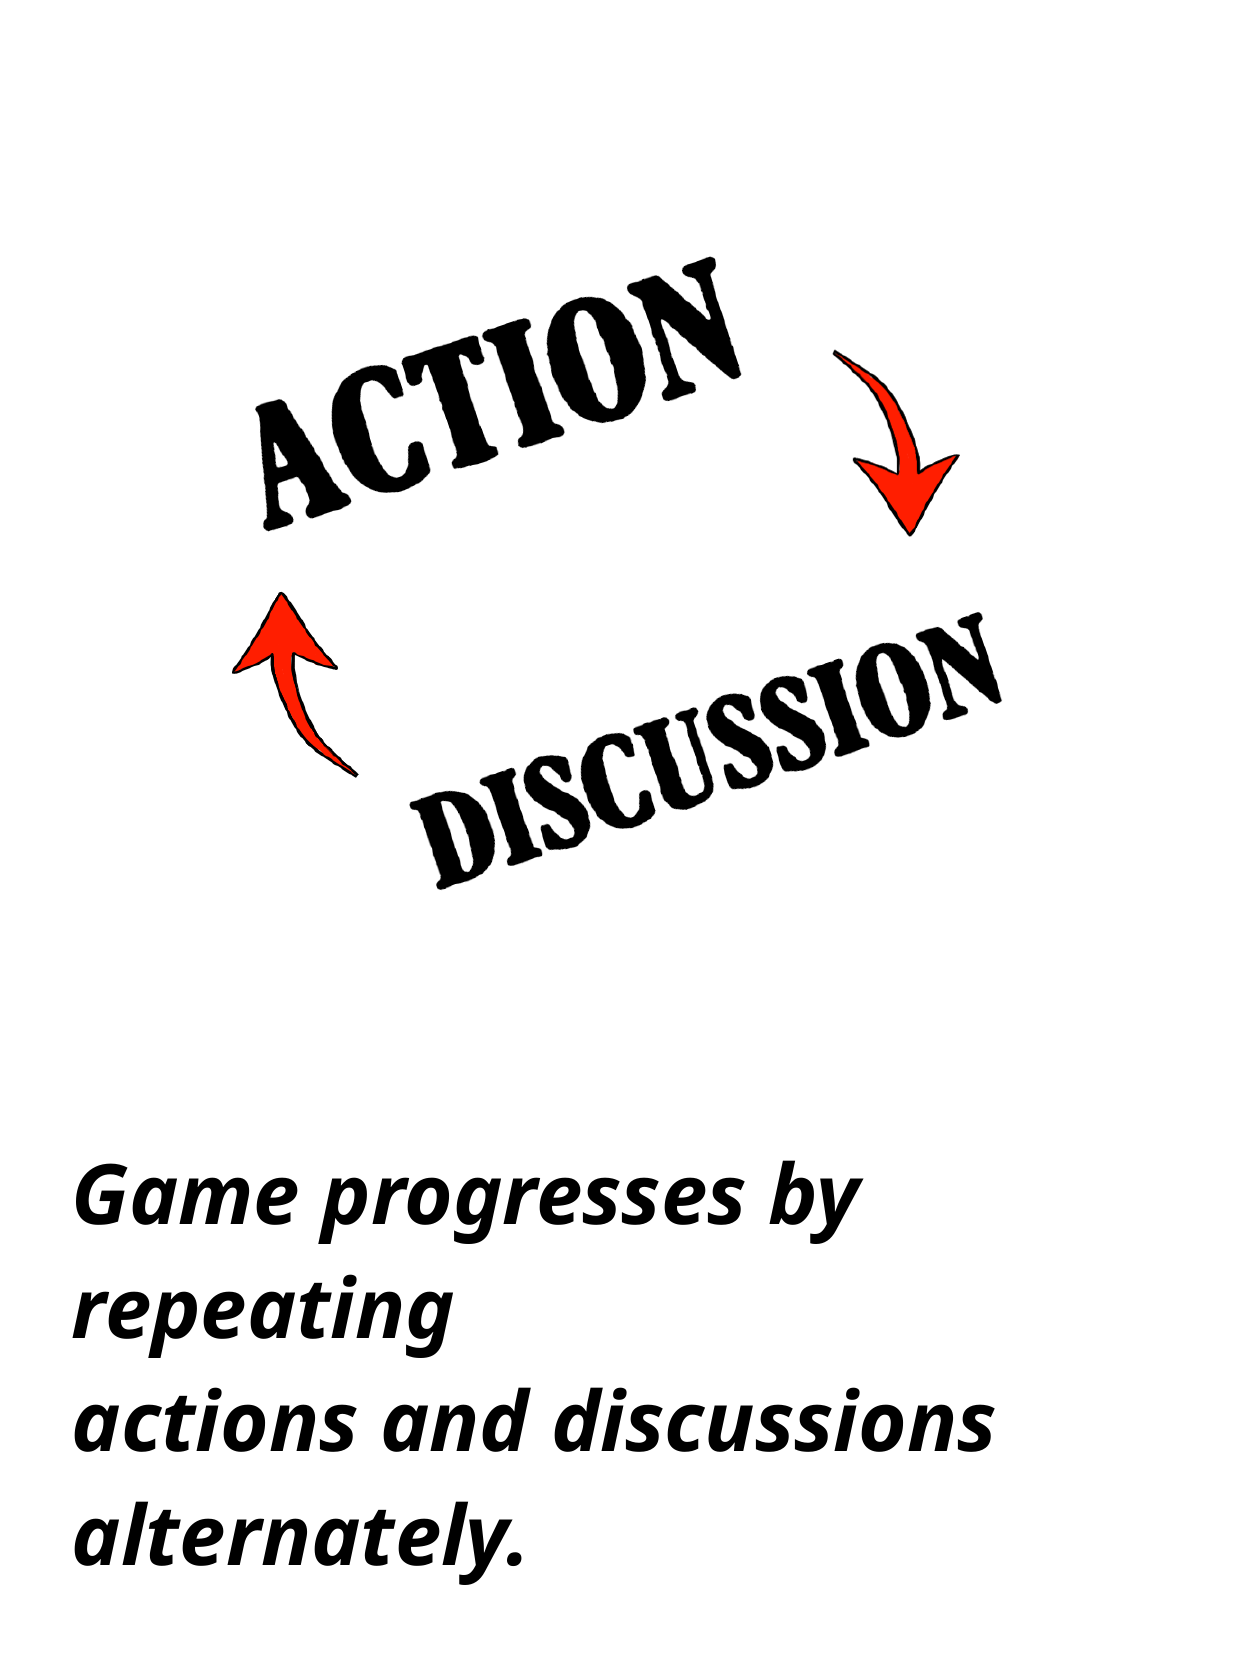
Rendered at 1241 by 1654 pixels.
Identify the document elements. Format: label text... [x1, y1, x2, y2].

picture [169, 119, 1070, 1021]
text_box Game progresses by repeating actions and discussions alternately. [56, 1192, 1182, 1534]
